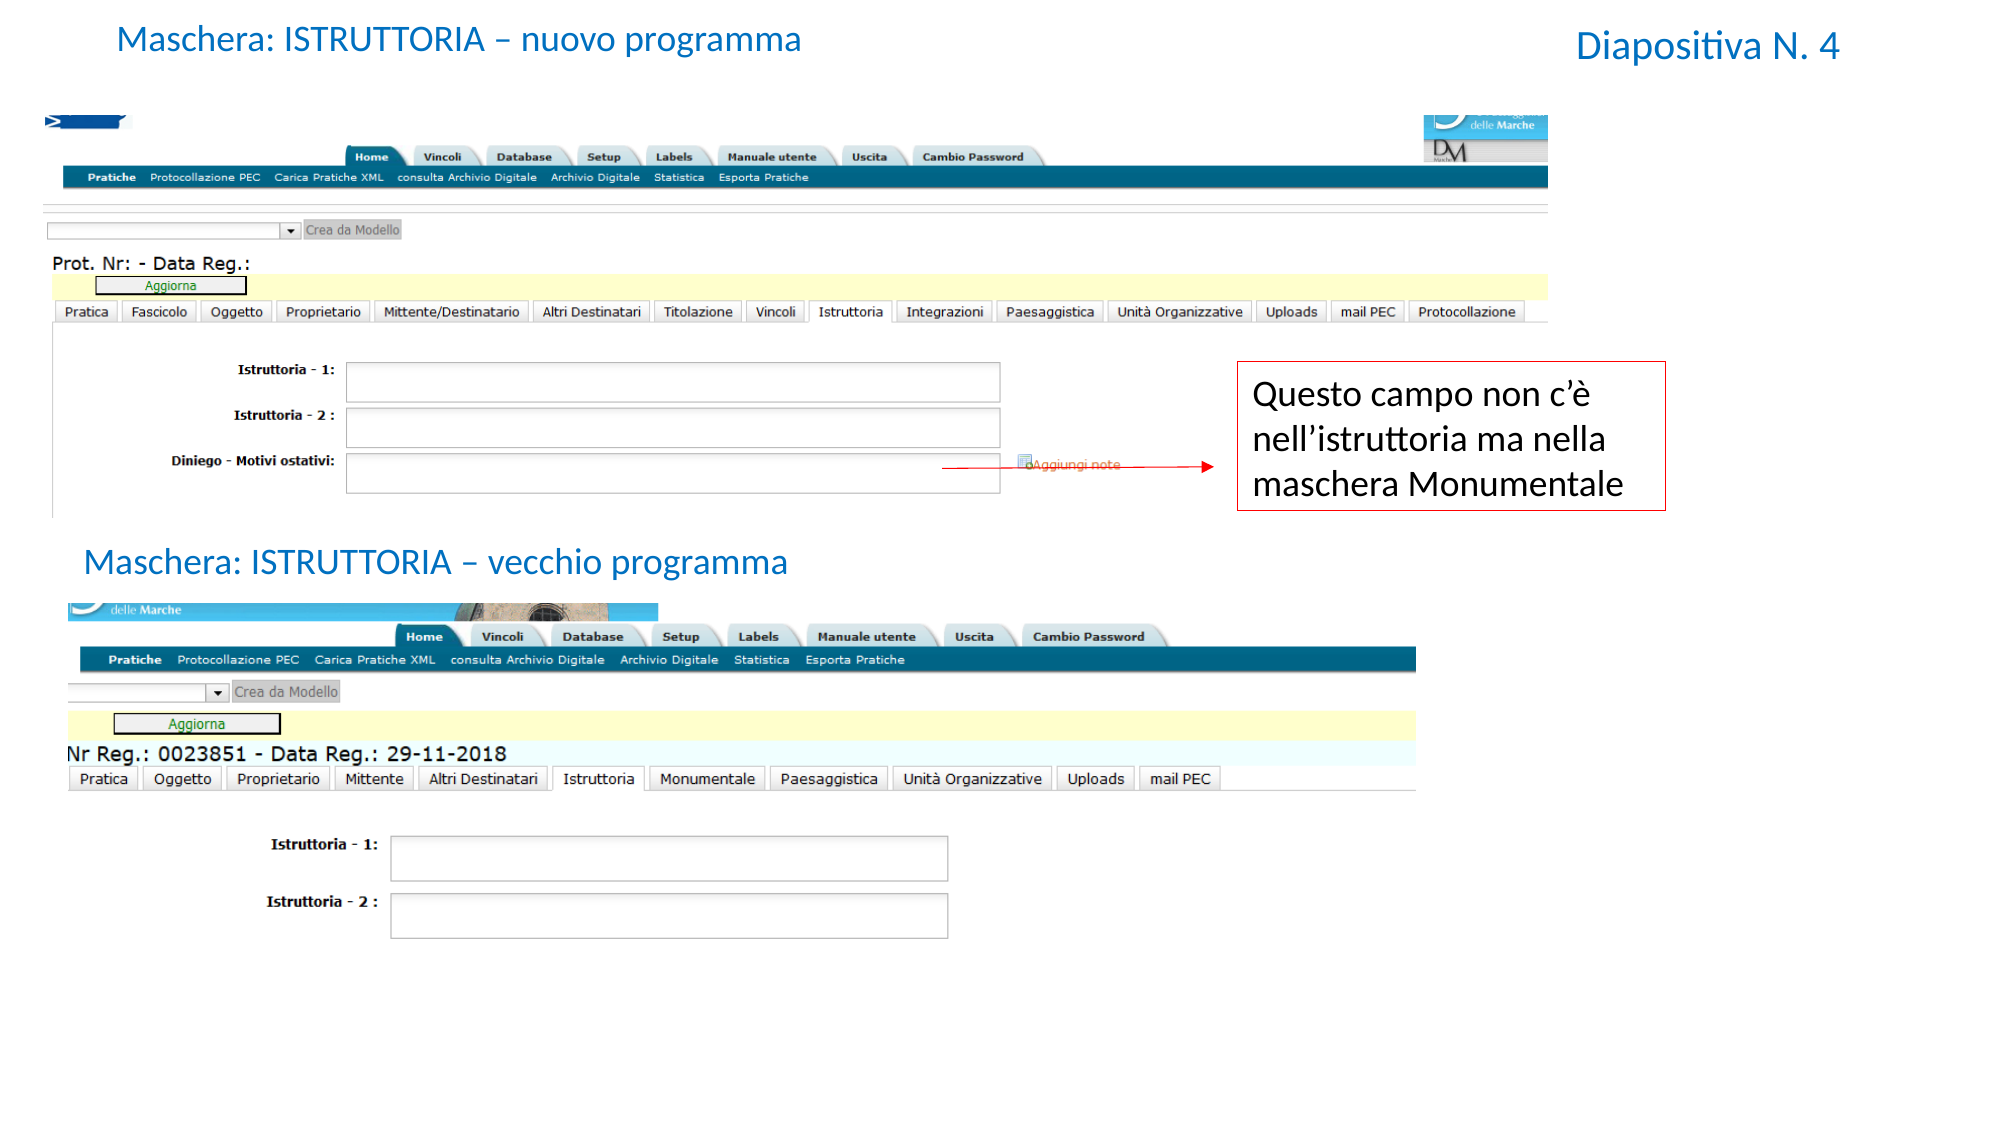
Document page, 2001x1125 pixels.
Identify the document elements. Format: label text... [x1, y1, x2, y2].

text_box Maschera: ISTRUTTORIA – nuovo programma [101, 6, 932, 67]
picture [508, 656, 518, 663]
picture [361, 154, 388, 160]
picture [325, 175, 333, 180]
picture [208, 174, 216, 180]
picture [814, 658, 825, 665]
picture [760, 657, 781, 663]
picture [622, 656, 635, 663]
picture [89, 174, 111, 180]
picture [190, 173, 208, 180]
picture [68, 603, 1416, 1111]
picture [580, 175, 588, 180]
picture [569, 174, 579, 180]
picture [587, 655, 596, 663]
picture [221, 655, 250, 663]
picture [624, 174, 639, 180]
picture [425, 656, 431, 663]
picture [701, 655, 718, 663]
picture [726, 176, 733, 182]
picture [508, 174, 518, 182]
picture [652, 659, 662, 663]
picture [119, 656, 135, 663]
picture [870, 657, 886, 663]
picture [323, 658, 335, 663]
picture [392, 655, 405, 663]
picture [636, 655, 644, 663]
picture [417, 634, 442, 640]
picture [428, 174, 435, 180]
picture [526, 655, 537, 663]
picture [465, 174, 476, 180]
picture [777, 175, 792, 180]
picture [611, 174, 621, 182]
picture [485, 655, 493, 663]
picture [371, 656, 387, 663]
text_box Maschera: ISTRUTTORIA – vecchio programma [68, 529, 899, 590]
picture [123, 173, 135, 180]
picture [572, 656, 585, 666]
picture [748, 656, 758, 663]
picture [282, 174, 298, 180]
picture [109, 656, 116, 663]
text_box Questo campo non c’è nell’istruttoria ma nella maschera Monumentale [1237, 361, 1666, 511]
picture [195, 656, 201, 663]
picture [538, 659, 548, 663]
picture [832, 656, 843, 663]
picture [521, 174, 536, 180]
picture [370, 174, 380, 180]
picture [477, 175, 485, 180]
picture [43, 115, 1548, 518]
picture [148, 655, 153, 663]
picture [253, 658, 270, 663]
picture [686, 656, 699, 666]
text_box Diapositiva N. 4 [1476, 10, 1856, 76]
picture [462, 658, 470, 663]
picture [667, 174, 695, 180]
